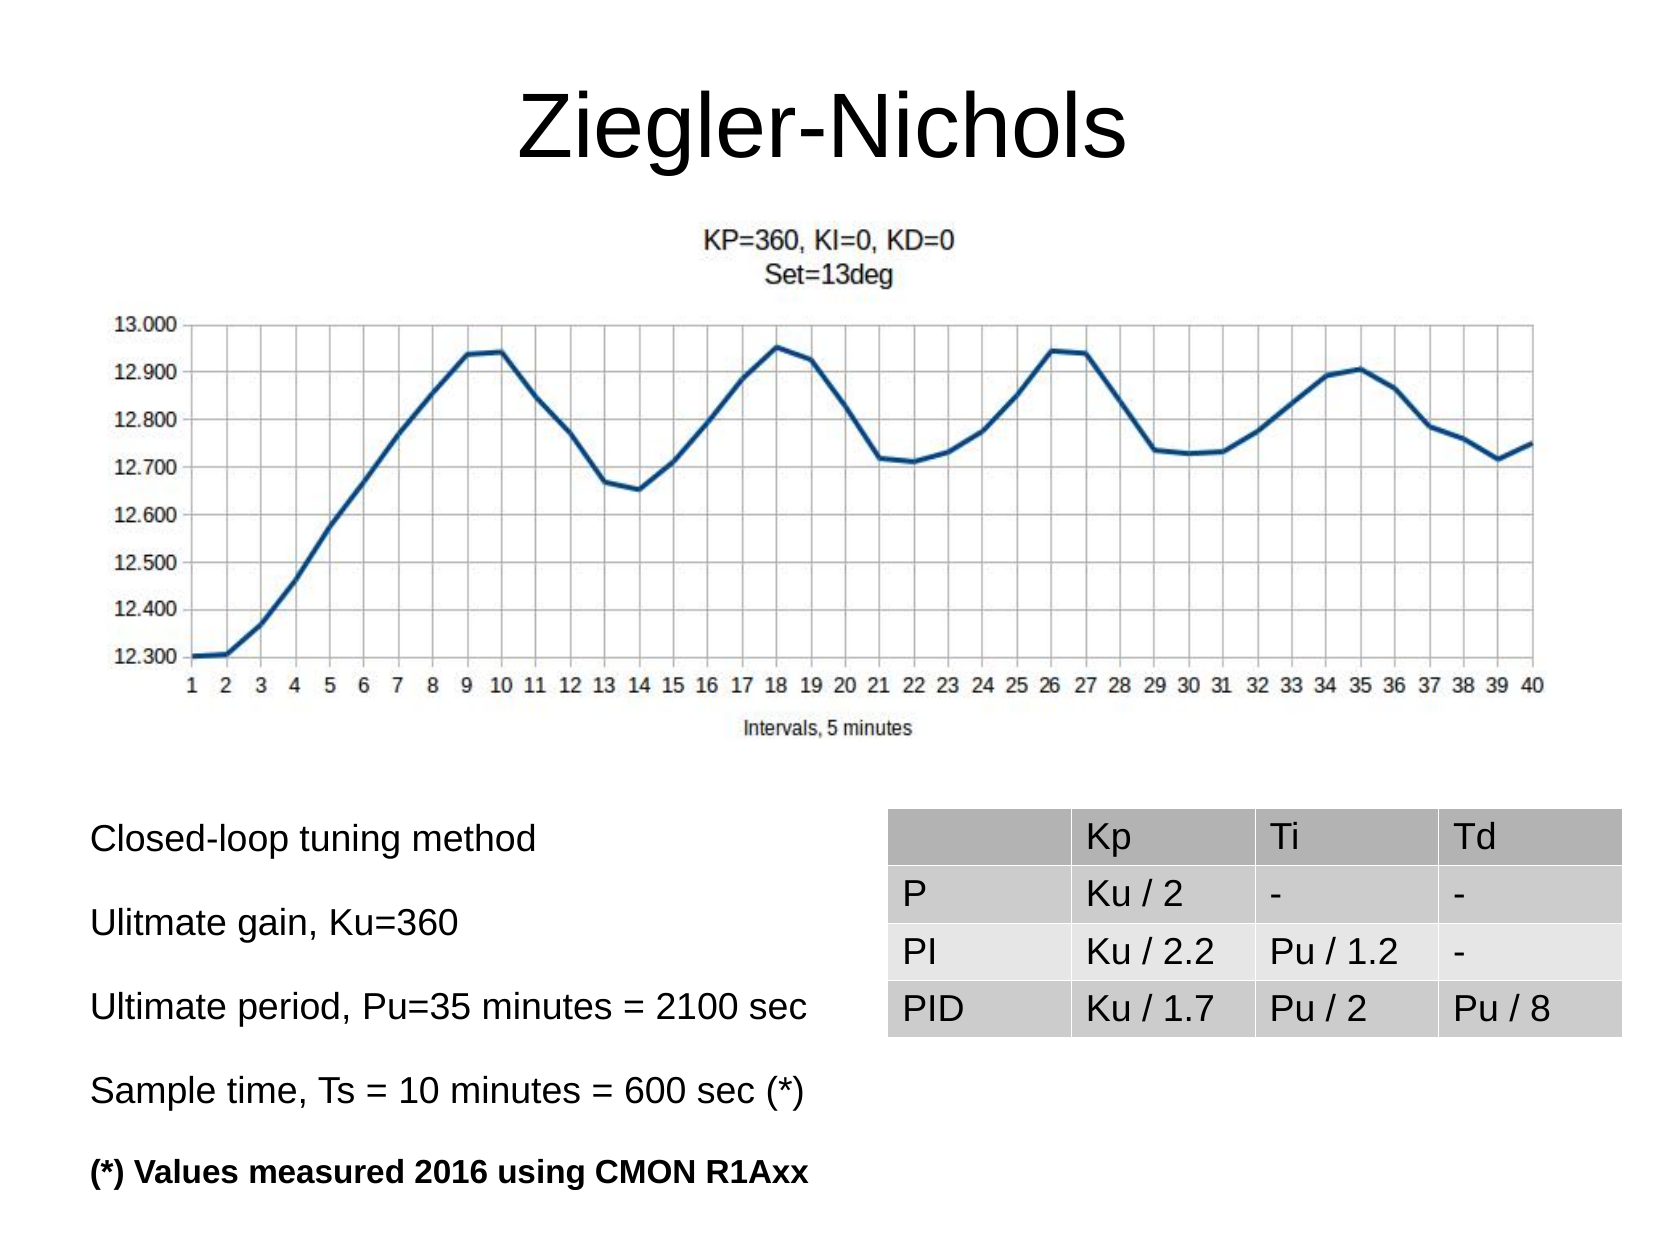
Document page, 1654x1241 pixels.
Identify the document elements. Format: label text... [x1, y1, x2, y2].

table_cell - [1439, 924, 1622, 980]
table_cell Pu / 2 [1256, 981, 1438, 1037]
table_cell Ku / 2 [1072, 866, 1255, 923]
picture [82, 194, 1571, 773]
table_cell - [1439, 866, 1622, 923]
table_cell PID [888, 981, 1071, 1037]
table_header Ti [1256, 809, 1438, 865]
table_cell Ku / 1.7 [1072, 981, 1255, 1037]
table_cell - [1256, 866, 1438, 923]
table_cell PI [888, 924, 1071, 980]
table_cell P [888, 866, 1071, 923]
table_header Kp [1072, 809, 1255, 865]
table_header [888, 809, 1071, 865]
table_header Td [1439, 809, 1622, 865]
table_cell Pu / 8 [1439, 981, 1622, 1037]
table_cell Ku / 2.2 [1072, 924, 1255, 980]
text_box Closed-loop tuning method Ulitmate gain, Ku=360 Ultimate period, Pu=35 minutes = 2100 sec Sample time, Ts = 10 minutes = 600 sec (*) (*) Values measured 2016 using CMON R1Axx [75, 810, 863, 1199]
table_cell Pu / 1.2 [1256, 924, 1438, 980]
title Ziegler-Nichols [79, 22, 1568, 230]
